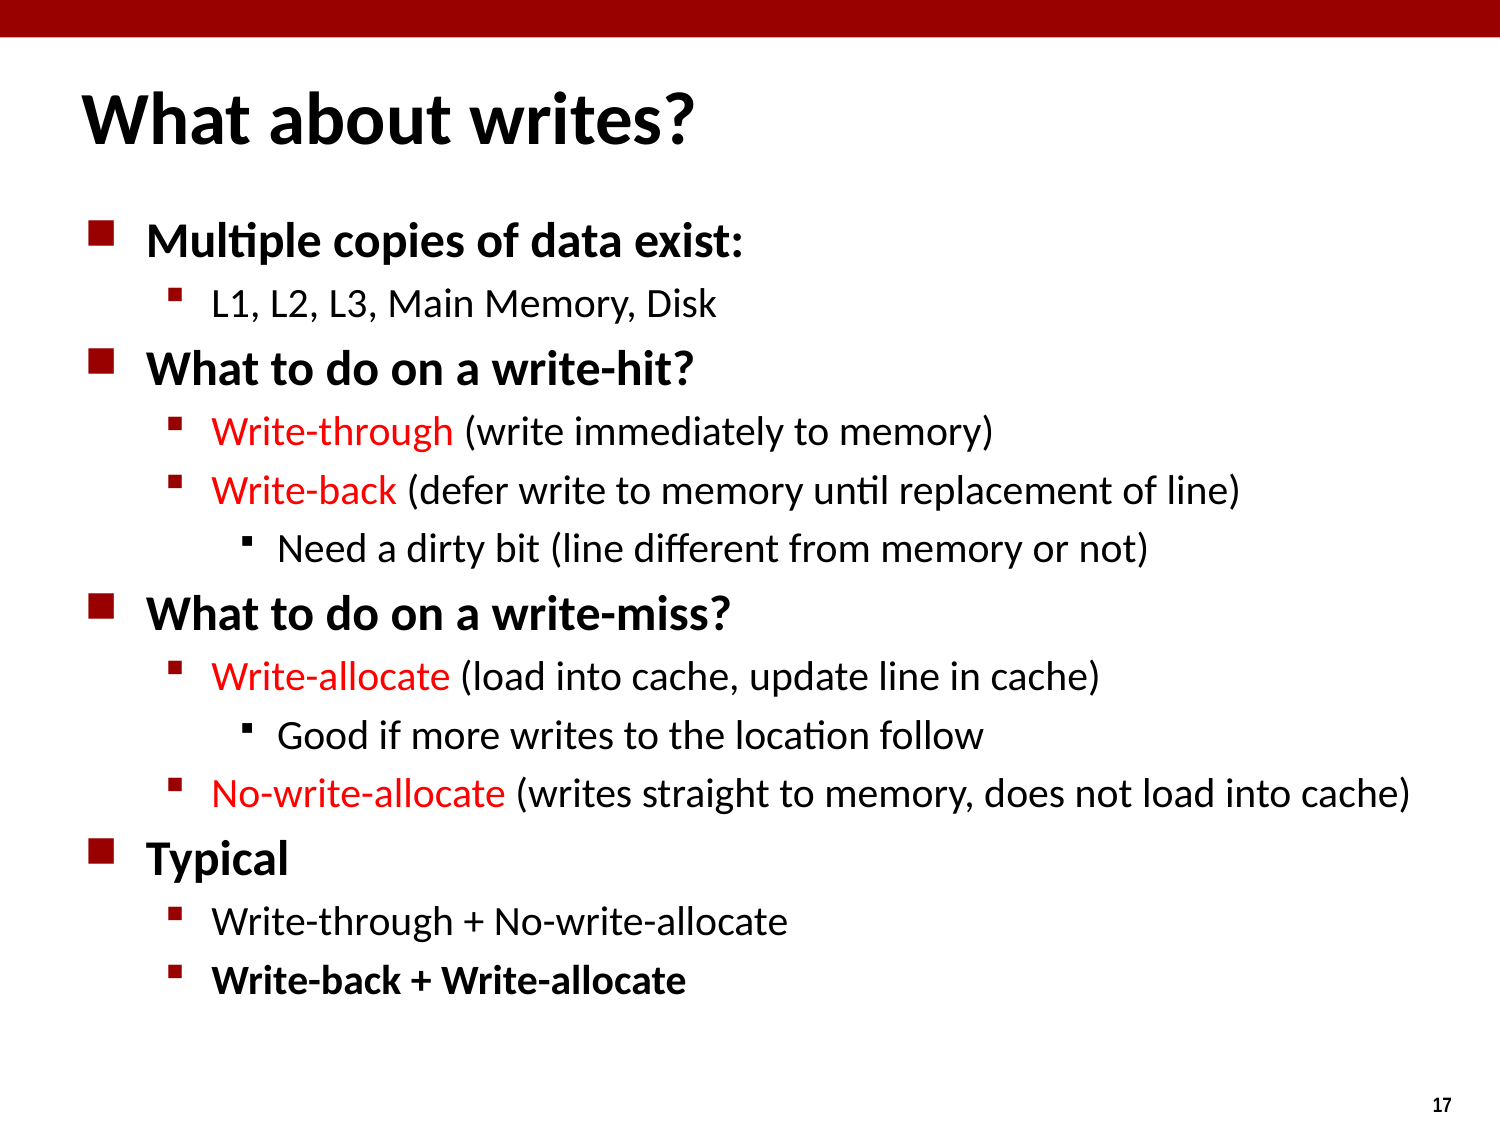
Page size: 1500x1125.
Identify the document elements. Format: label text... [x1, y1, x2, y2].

list Multiple copies of data exist: L1, L2, L3, Main Memory, Disk What to do on a write-hit? Write-through (write immediately to memory) Write-back (defer write to memory until replacement of line) Need a dirty bit (line different from memory or not) What to do on a write-miss? Write-allocate (load into cache, update line in cache) Good if more writes to the location follow No-write-allocate (writes straight to memory, does not load into cache) Typical Write-through + No-write-allocate Write-back + Write-allocate [74, 200, 1438, 1074]
title What about writes? [66, 50, 1497, 180]
